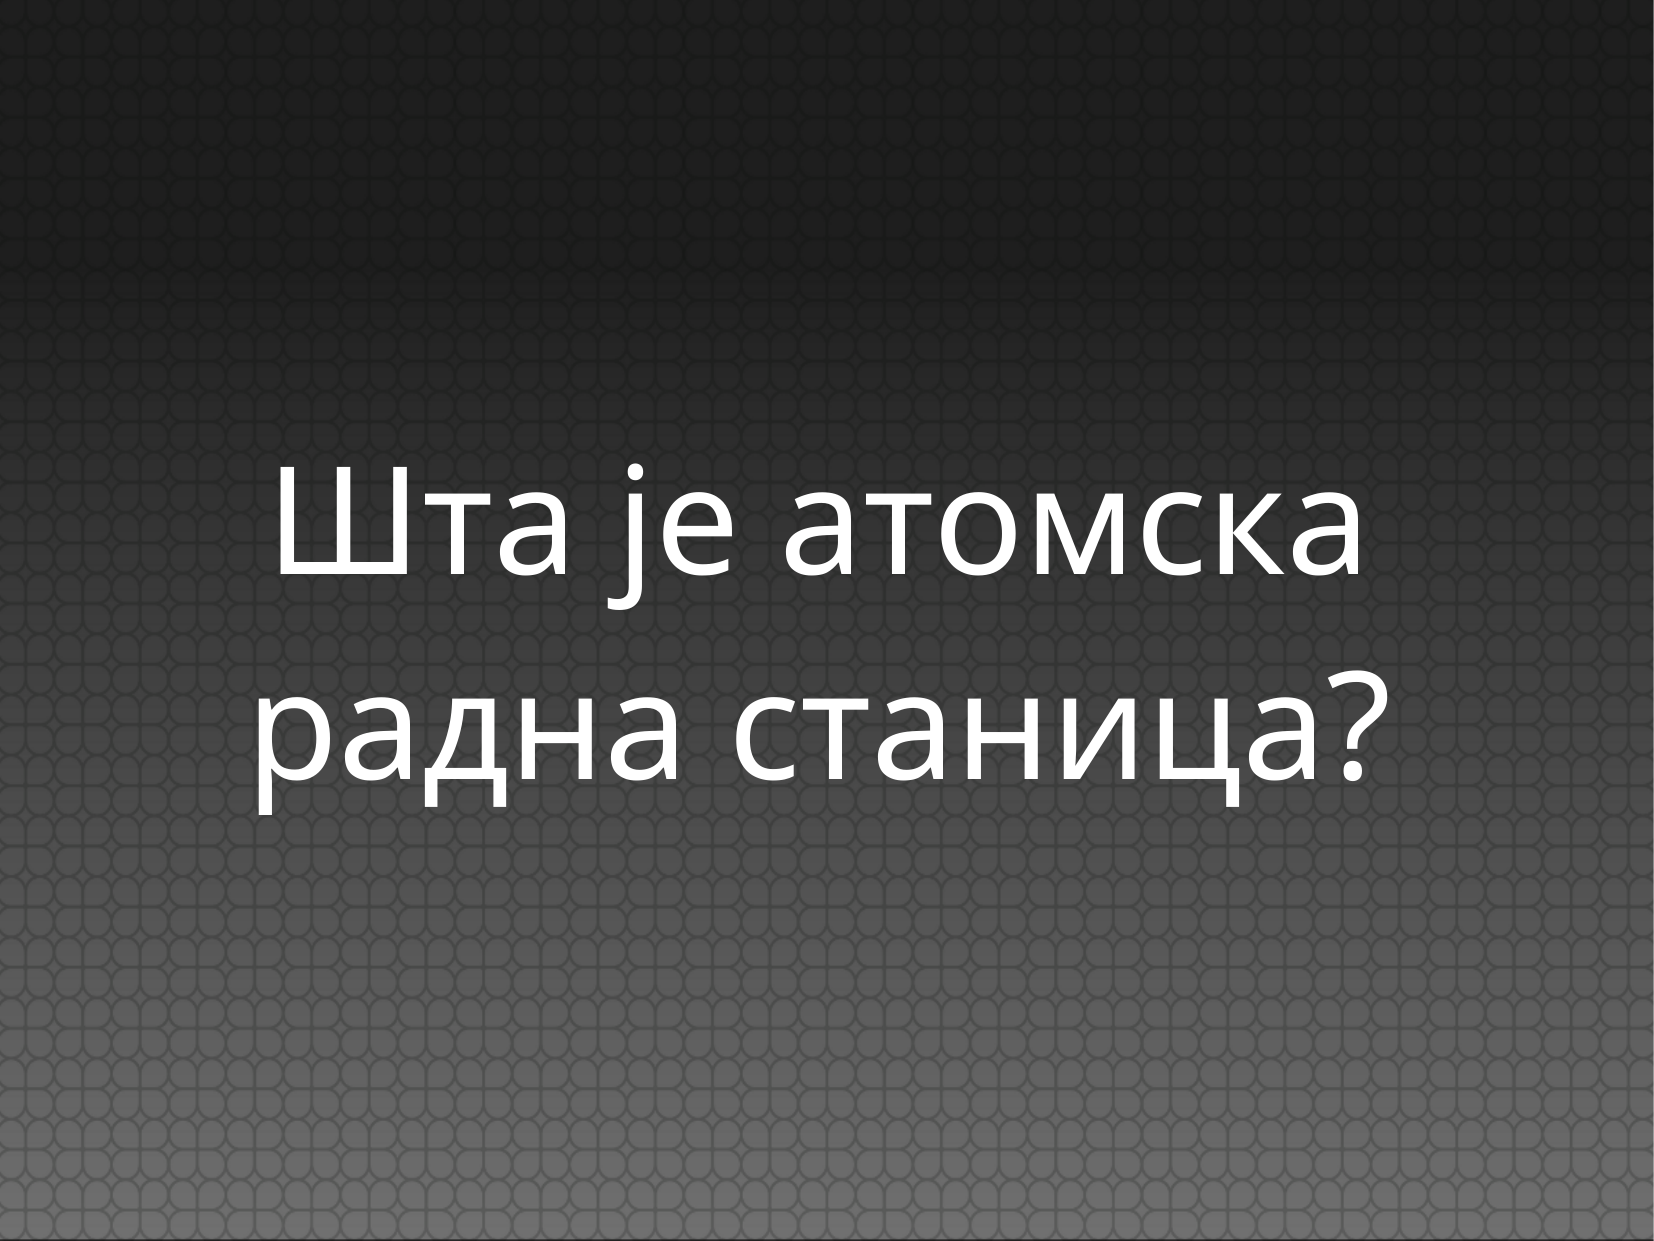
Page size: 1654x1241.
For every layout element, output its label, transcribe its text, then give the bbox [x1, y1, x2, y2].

picture [0, 0, 1654, 1241]
title Шта је атомска радна станица? [75, 430, 1564, 808]
